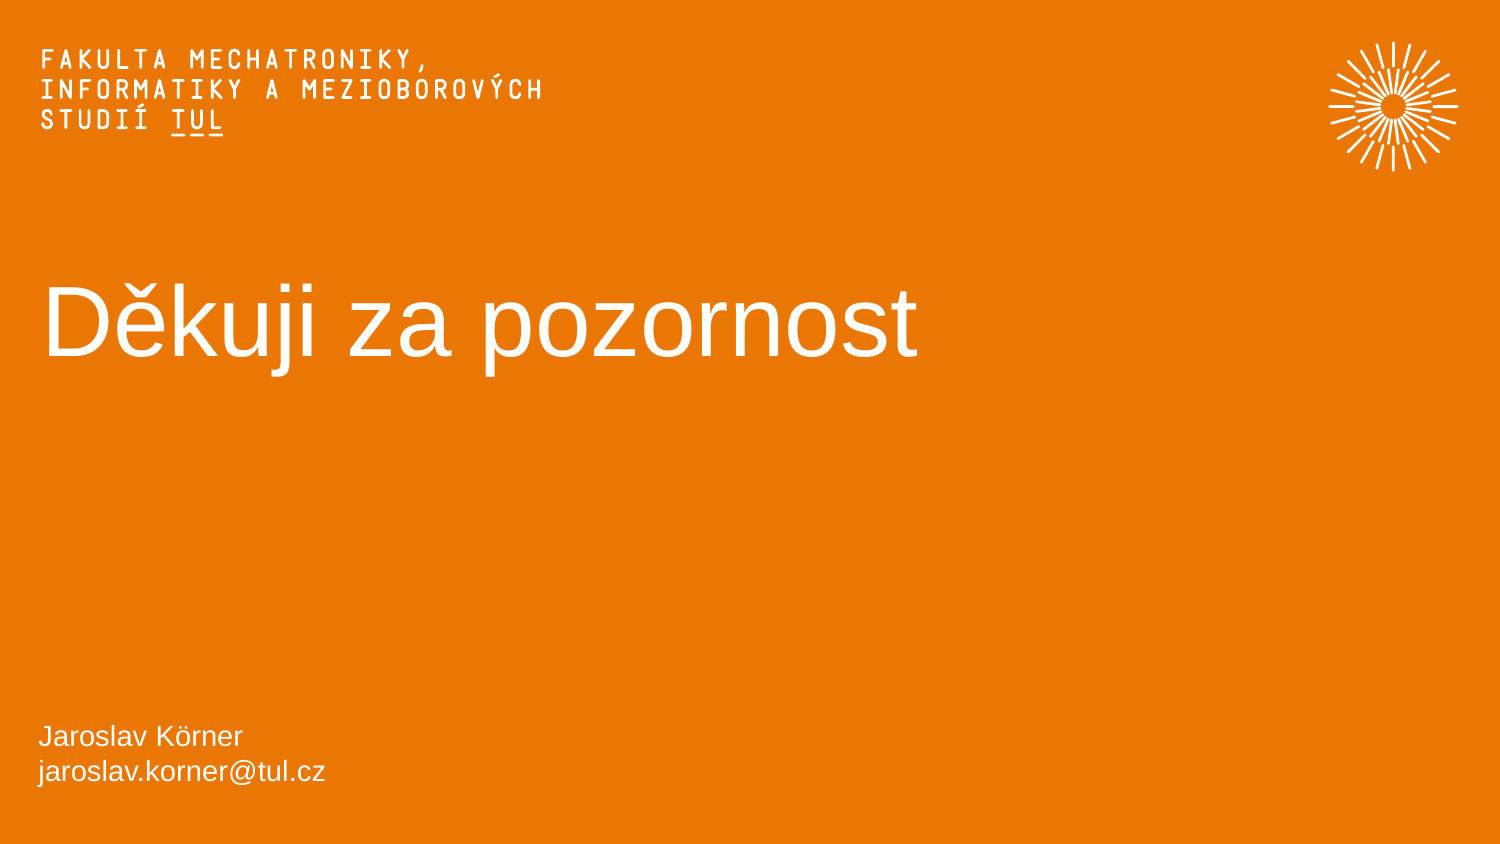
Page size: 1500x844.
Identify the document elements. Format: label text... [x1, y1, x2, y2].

list Jaroslav Körner jaroslav.korner@tul.cz [19, 602, 1260, 803]
title Děkuji za pozornost [41, 241, 1282, 514]
